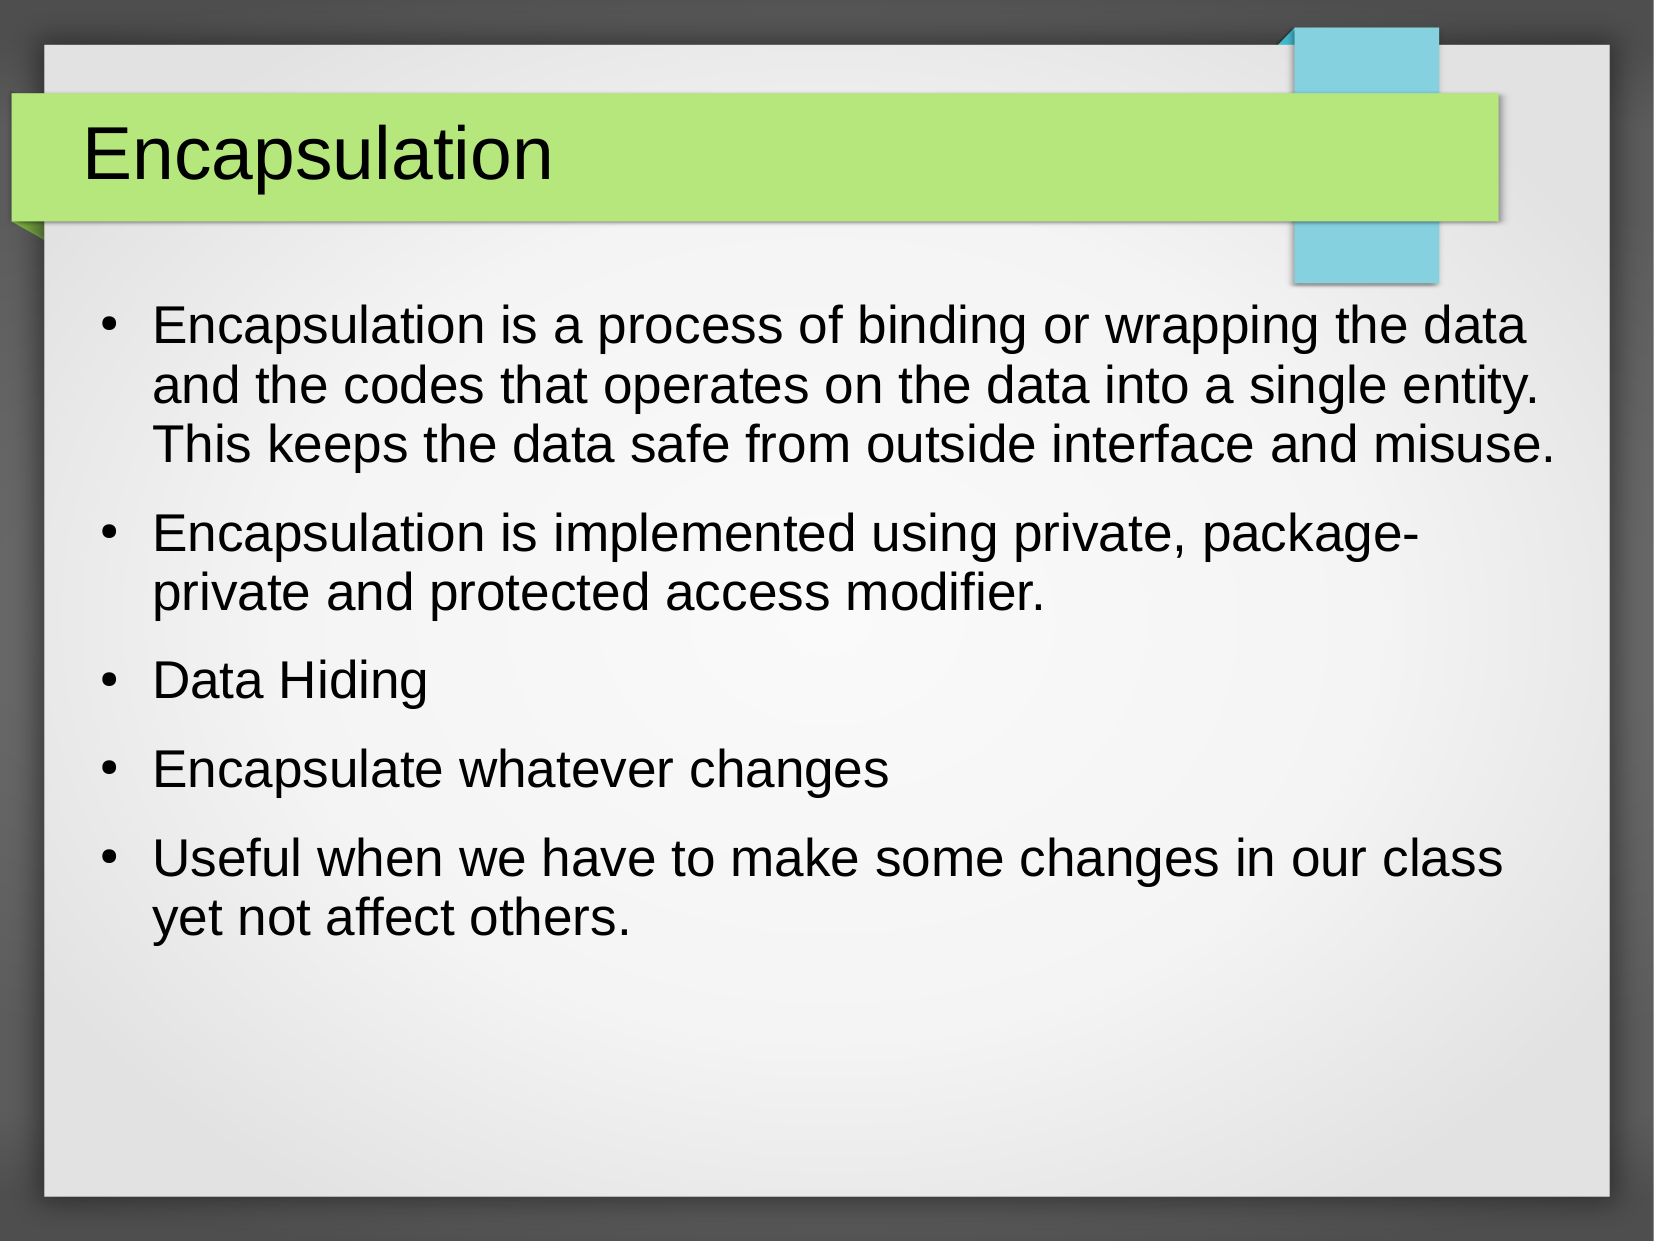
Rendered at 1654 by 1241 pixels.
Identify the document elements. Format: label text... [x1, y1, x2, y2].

picture [0, 0, 1654, 1241]
title Encapsulation [82, 94, 1264, 213]
list Encapsulation is a process of binding or wrapping the data and the codes that operates on the data into a single entity. This keeps the data safe from outside interface and misuse. Encapsulation is implemented using private, package-private and protected access modifier. Data Hiding Encapsulate whatever changes Useful when we have to make some changes in our class yet not affect others. [82, 295, 1571, 1015]
